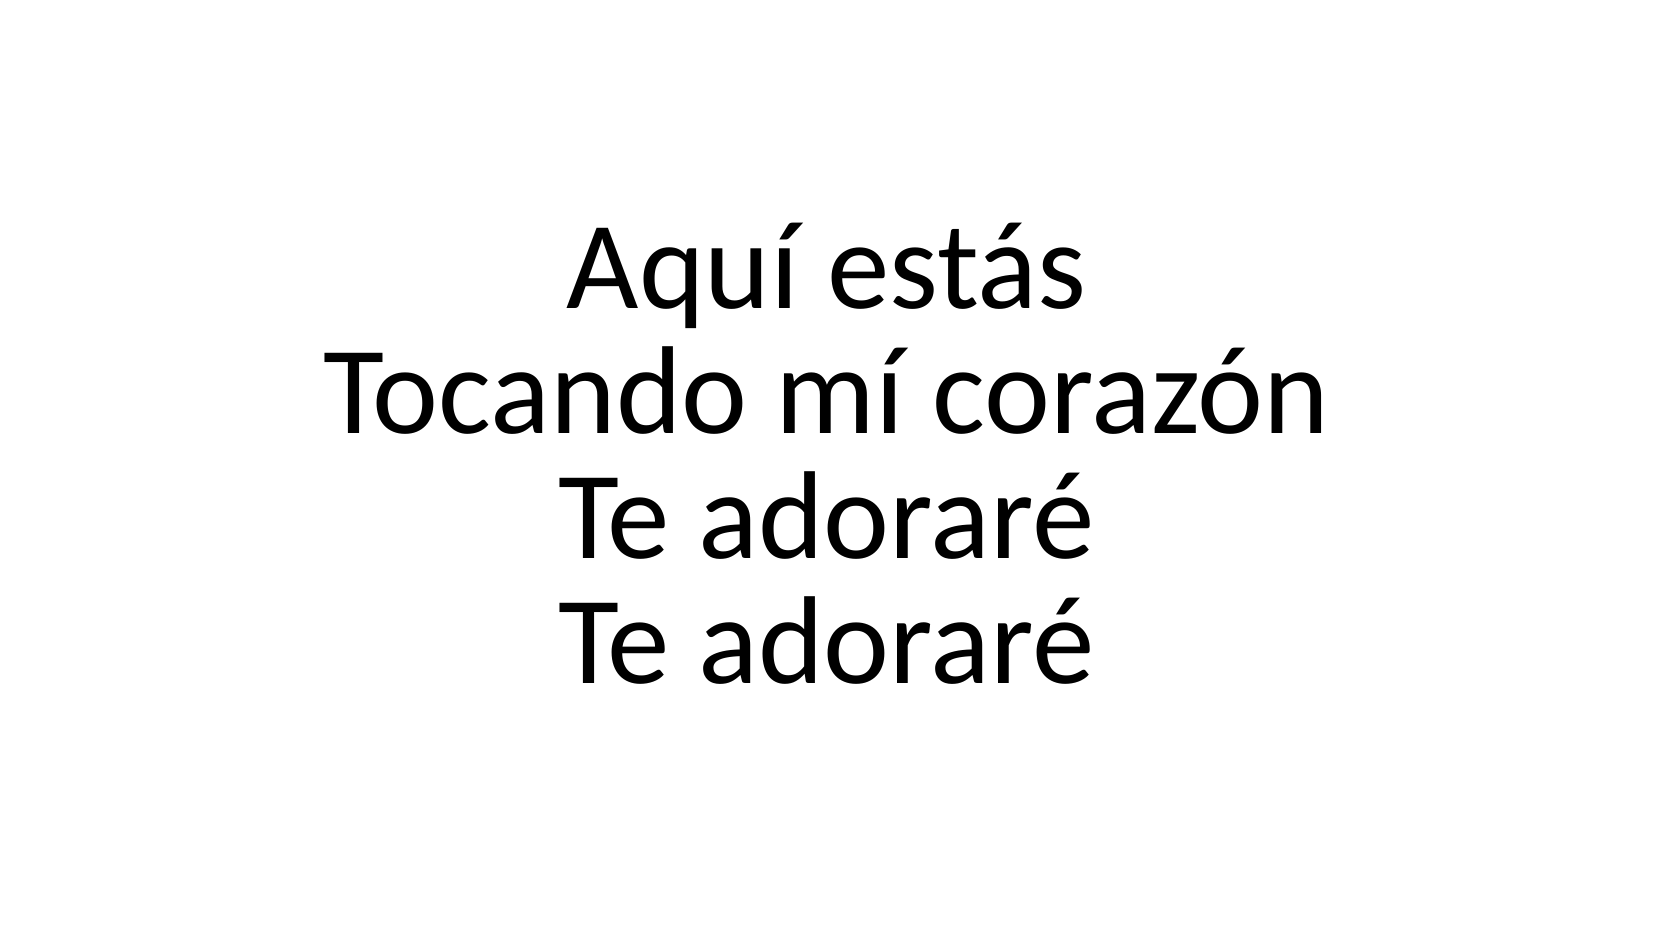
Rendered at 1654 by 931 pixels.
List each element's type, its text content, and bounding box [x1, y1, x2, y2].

title Aquí estás Tocando mí corazón Te adoraré Te adoraré [0, 0, 1654, 931]
